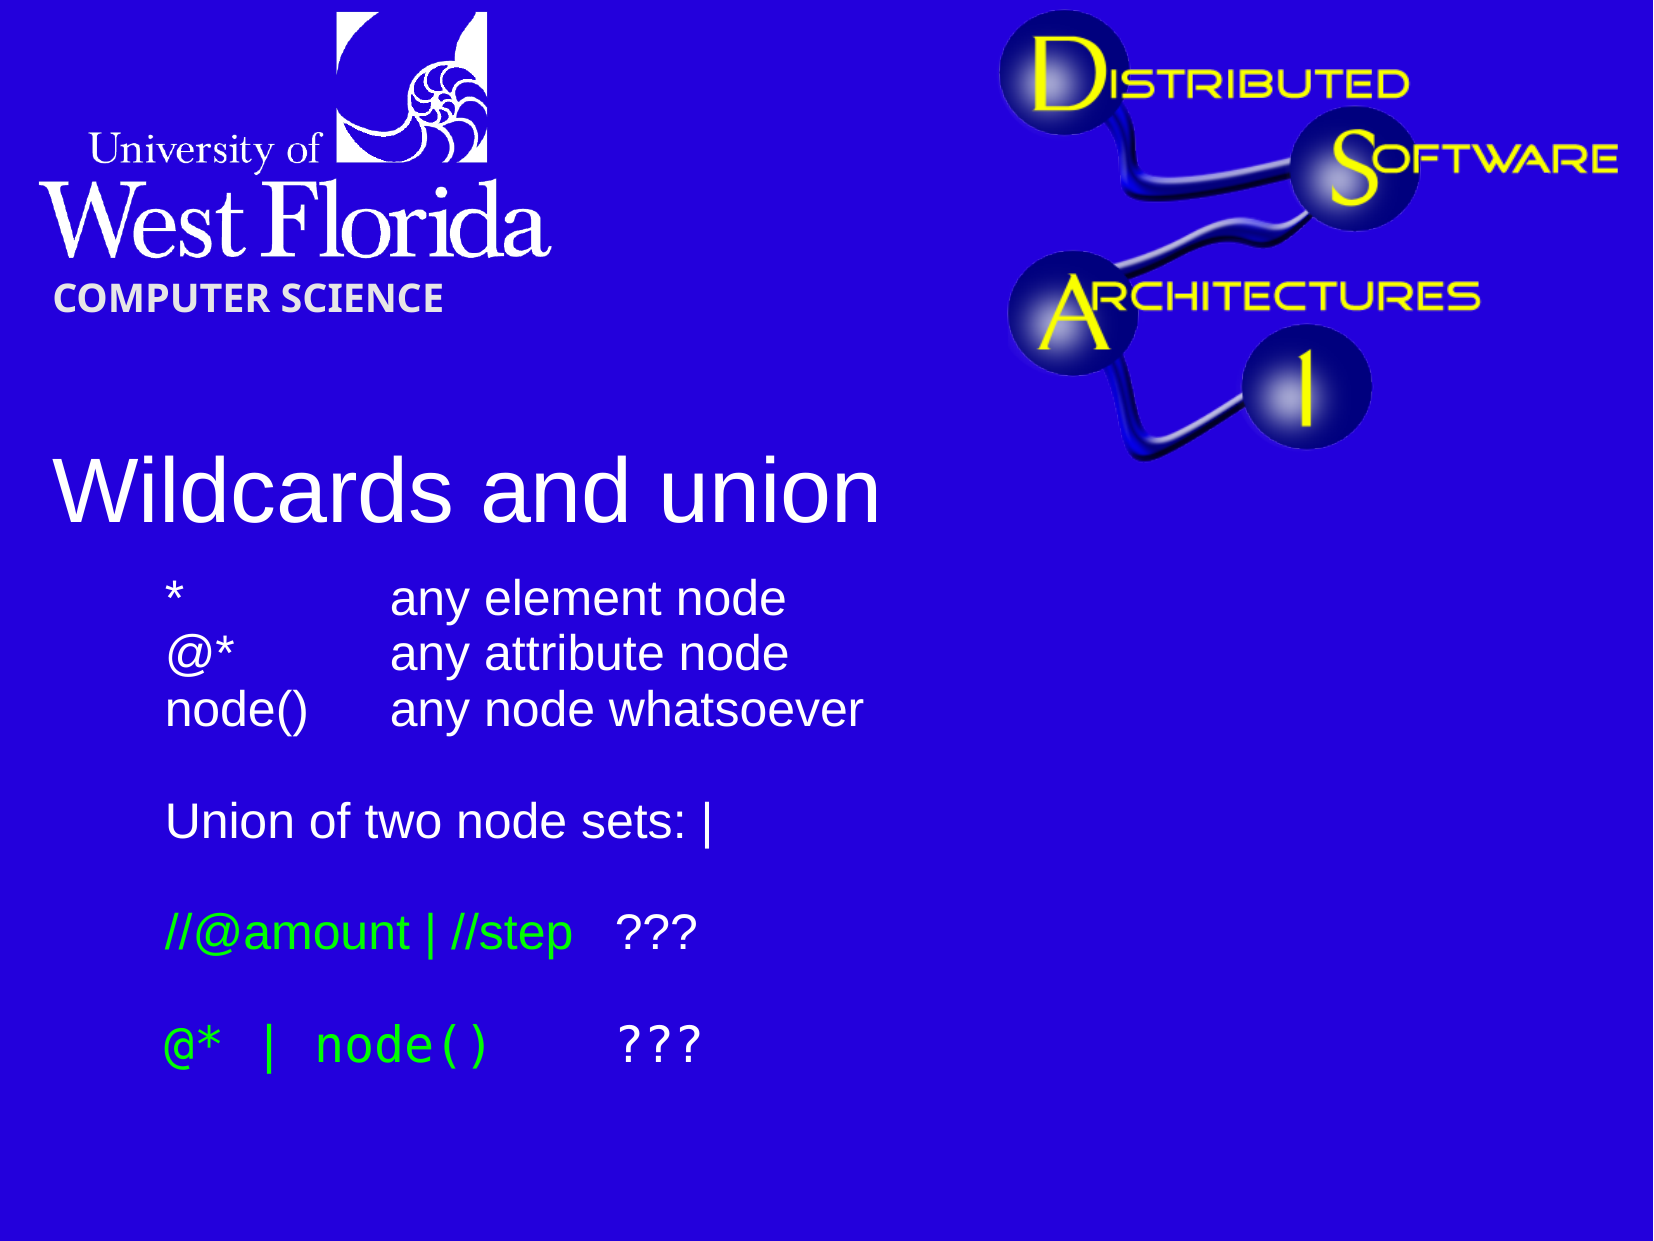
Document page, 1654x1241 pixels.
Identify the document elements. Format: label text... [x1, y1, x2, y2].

title Wildcards and union [37, 313, 1388, 549]
picture [37, 0, 559, 262]
text_box * any element node @* any attribute node node() any node whatsoever Union of two node sets: | //@amount | //step ??? @* | node() ??? [150, 562, 1351, 1194]
picture [910, 0, 1653, 506]
text_box COMPUTER SCIENCE [37, 262, 563, 313]
